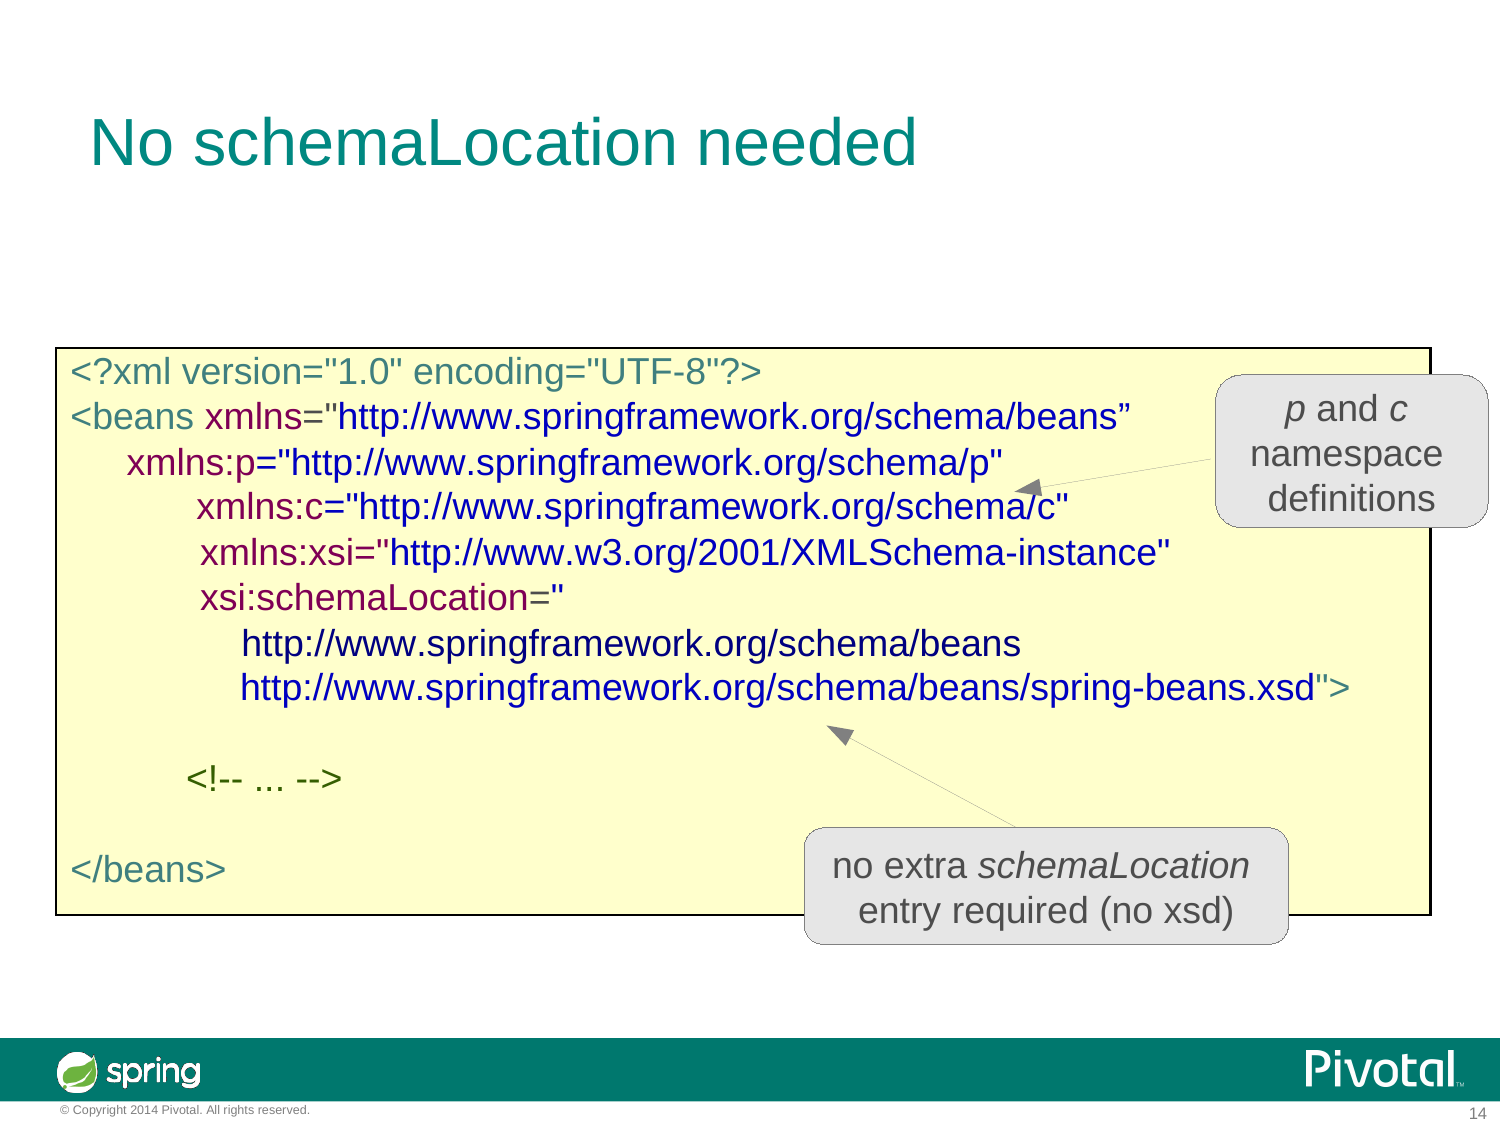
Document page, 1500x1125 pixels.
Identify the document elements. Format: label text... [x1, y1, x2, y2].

text_box <?xml version="1.0" encoding="UTF-8"?> <beans xmlns="http://www.springframework.org/schema/beans” xmlns:p="http://www.springframework.org/schema/p" xmlns:c="http://www.springframework.org/schema/c" xmlns:xsi="http://www.w3.org/2001/XMLSchema-instance" xsi:schemaLocation=" http://www.springframework.org/schema/beans http://www.springframework.org/schema/beans/spring-beans.xsd"> <!-- ... --> </beans> [55, 348, 1431, 915]
title No schemaLocation needed [75, 45, 1426, 233]
text_box p and c namespace definitions [1215, 374, 1489, 528]
picture [32, 1041, 210, 1103]
text_box no extra schemaLocation entry required (no xsd) [804, 827, 1289, 945]
picture [1306, 1050, 1464, 1087]
